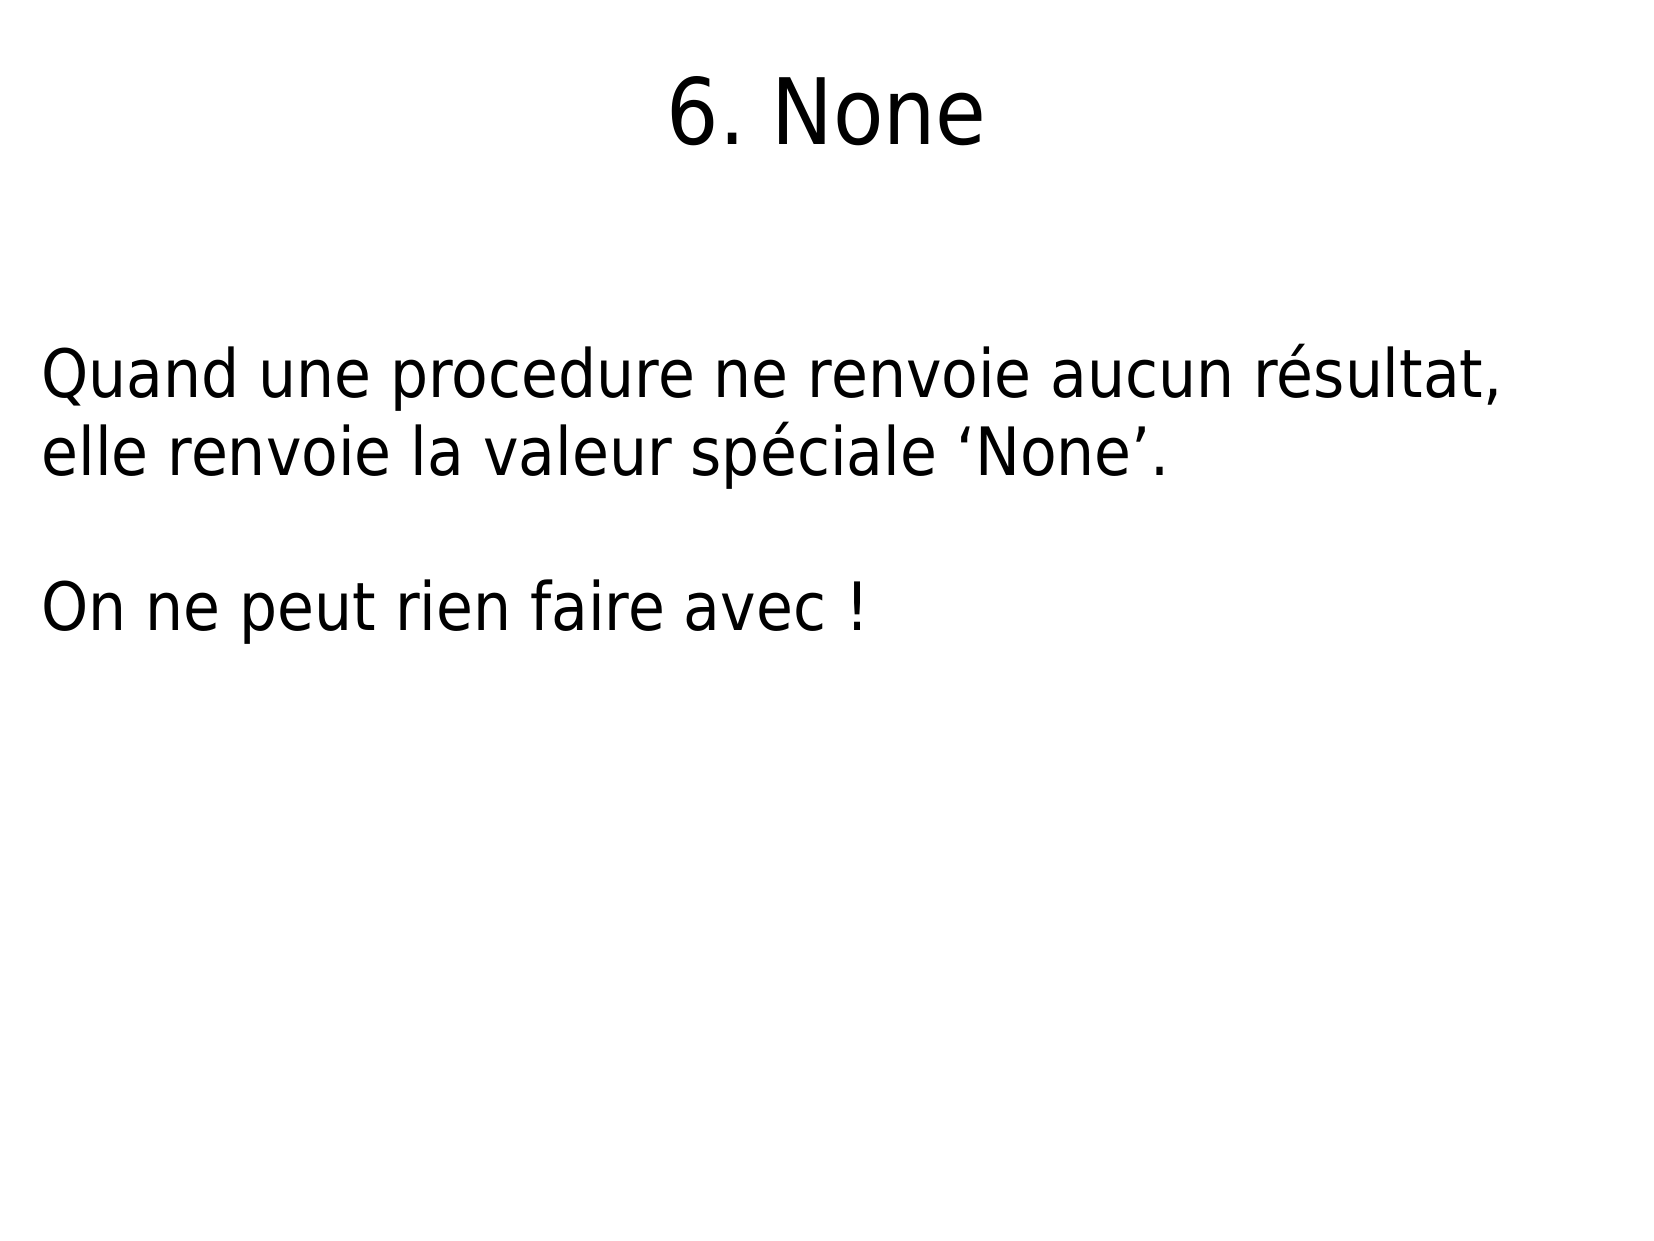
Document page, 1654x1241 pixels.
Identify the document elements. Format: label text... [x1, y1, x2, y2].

title Quand une procedure ne renvoie aucun résultat, elle renvoie la valeur spéciale ‘None’. On ne peut rien faire avec ! [41, 257, 1613, 1096]
title 6. None [41, 12, 1613, 214]
